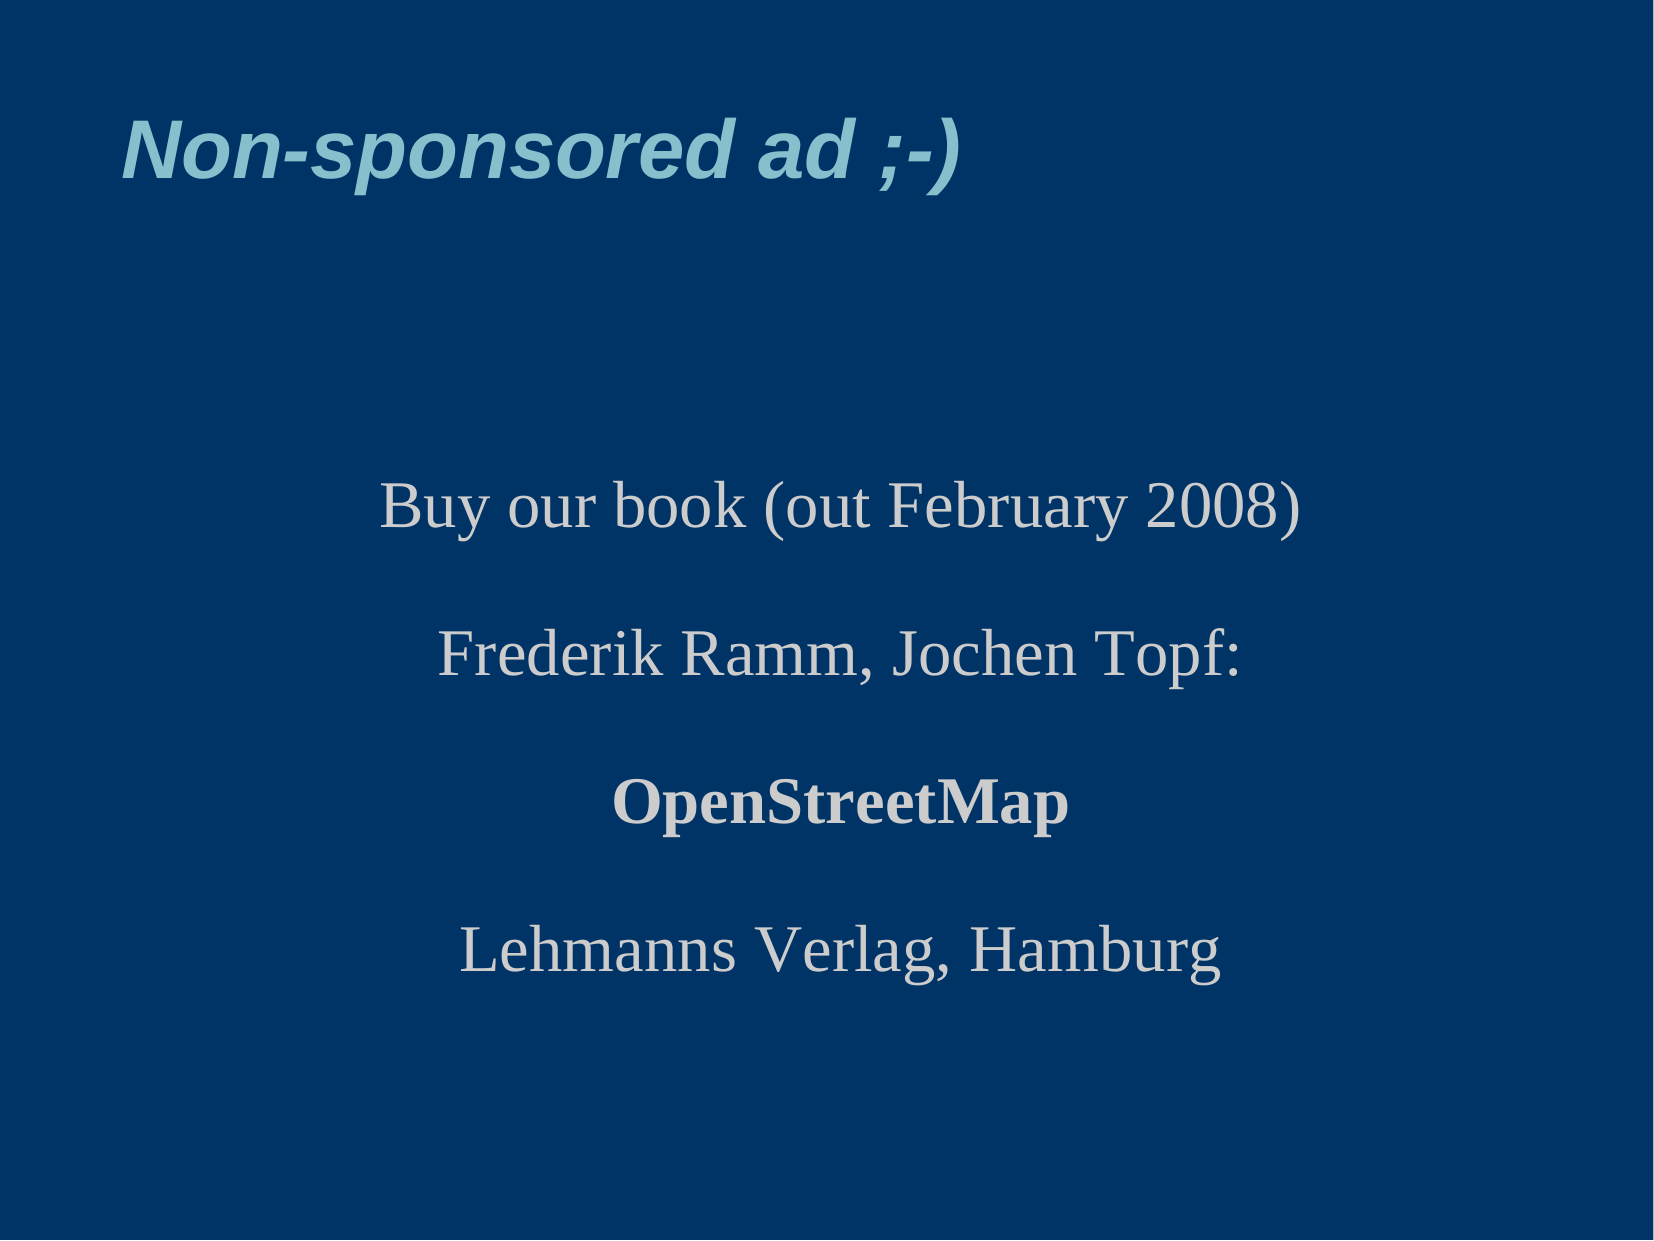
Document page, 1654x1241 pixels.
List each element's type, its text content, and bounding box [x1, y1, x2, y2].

title Non-sponsored ad ;-) [121, 53, 1534, 247]
subtitle Buy our book (out February 2008) Frederik Ramm, Jochen Topf: OpenStreetMap Lehmanns Verlag, Hamburg [121, 329, 1561, 1125]
